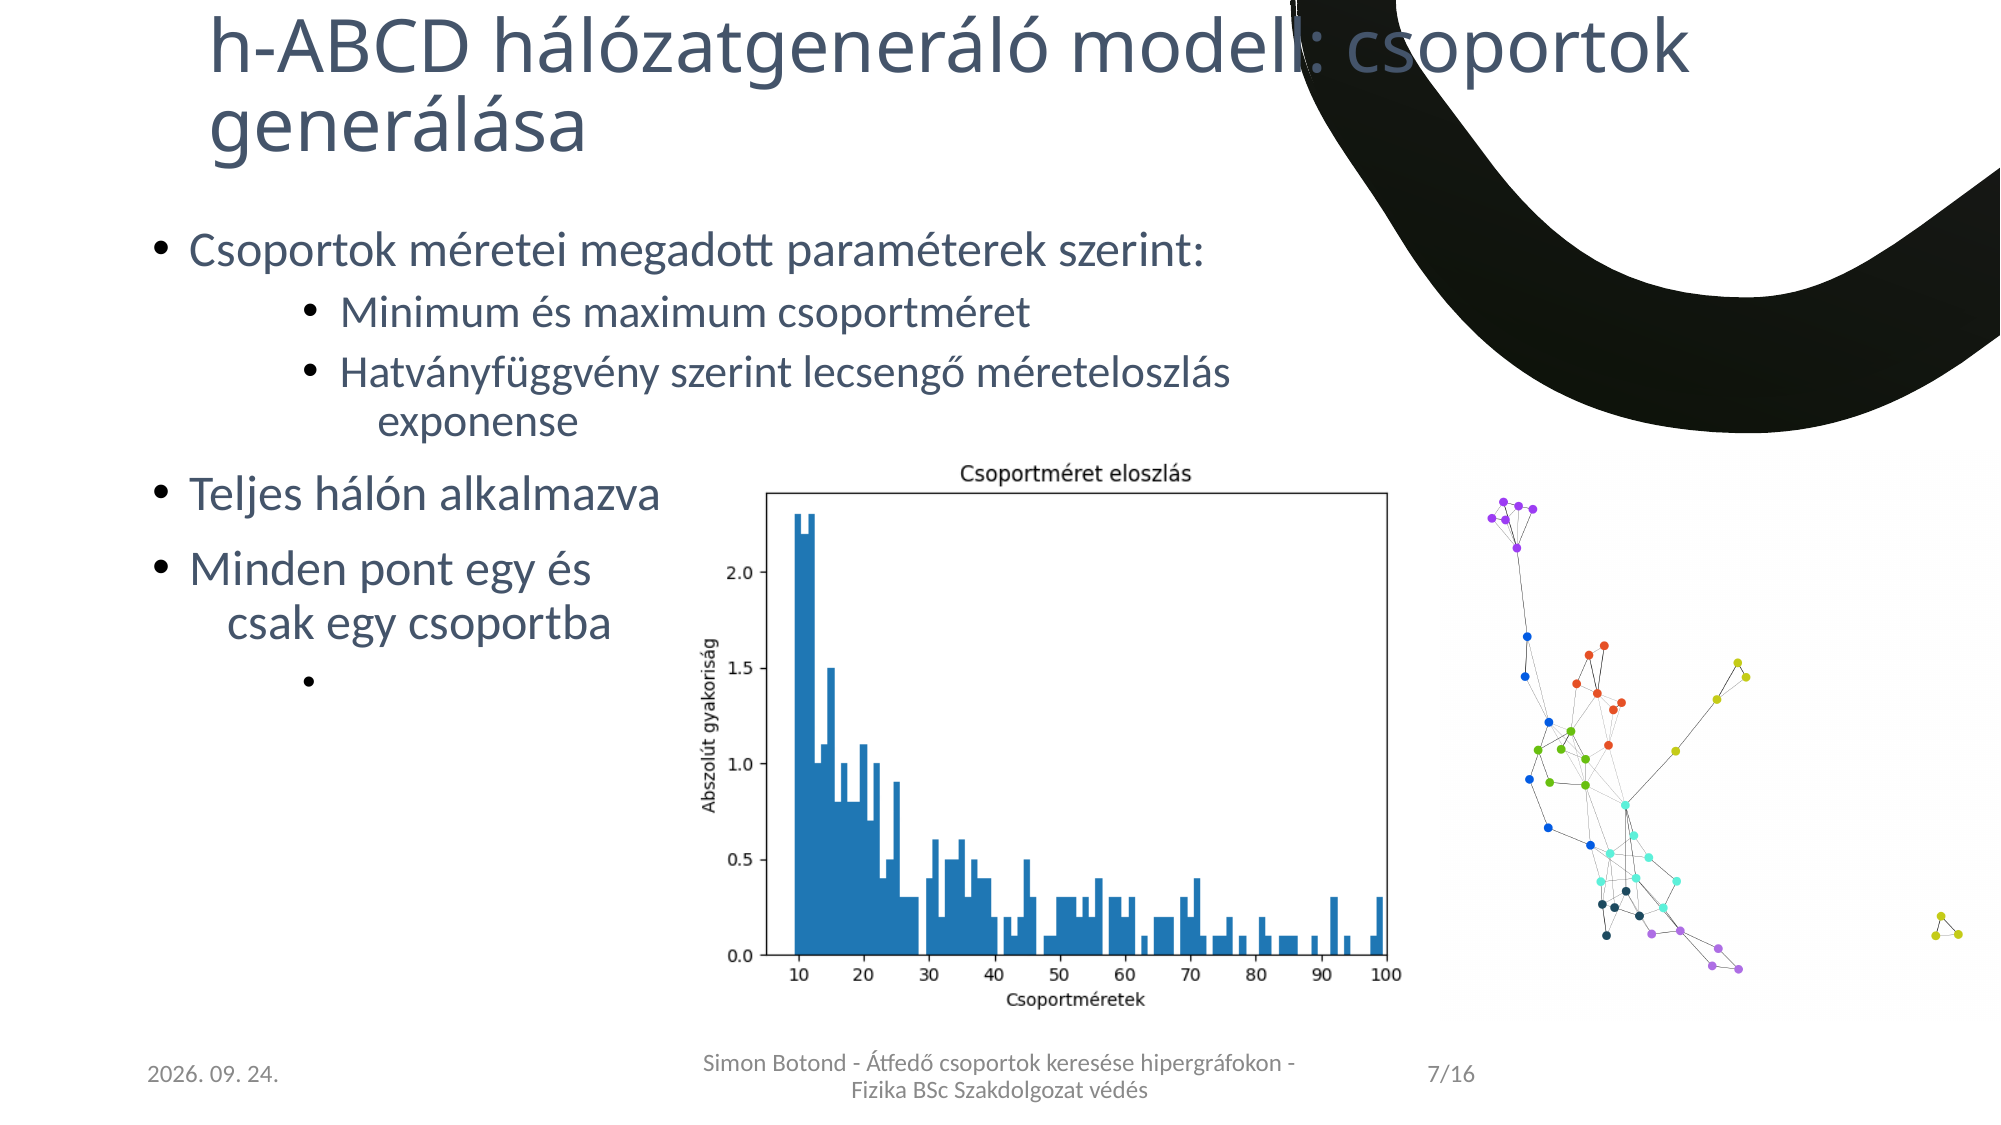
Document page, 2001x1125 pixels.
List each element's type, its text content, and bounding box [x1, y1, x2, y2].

text_box [0, 0, 2000, 1125]
text_box /16 [1412, 1042, 1863, 1103]
text_box 2023. 06. 25. [131, 1042, 582, 1103]
list Csoportok méretei megadott paraméterek szerint: Minimum és maximum csoportméret Hatványfüggvény szerint lecsengő méreteloszlás exponense Teljes hálón alkalmazva Minden pont egy és csak egy csoportba [137, 215, 1441, 930]
picture [1440, 450, 2000, 1021]
picture [691, 454, 1413, 1021]
title h-ABCD hálózatgeneráló modell: csoportok generálása [193, 0, 1968, 175]
text_box Simon Botond - Átfedő csoportok keresése hipergráfokon - Fizika BSc Szakdolgozat védés [662, 1042, 1338, 1103]
